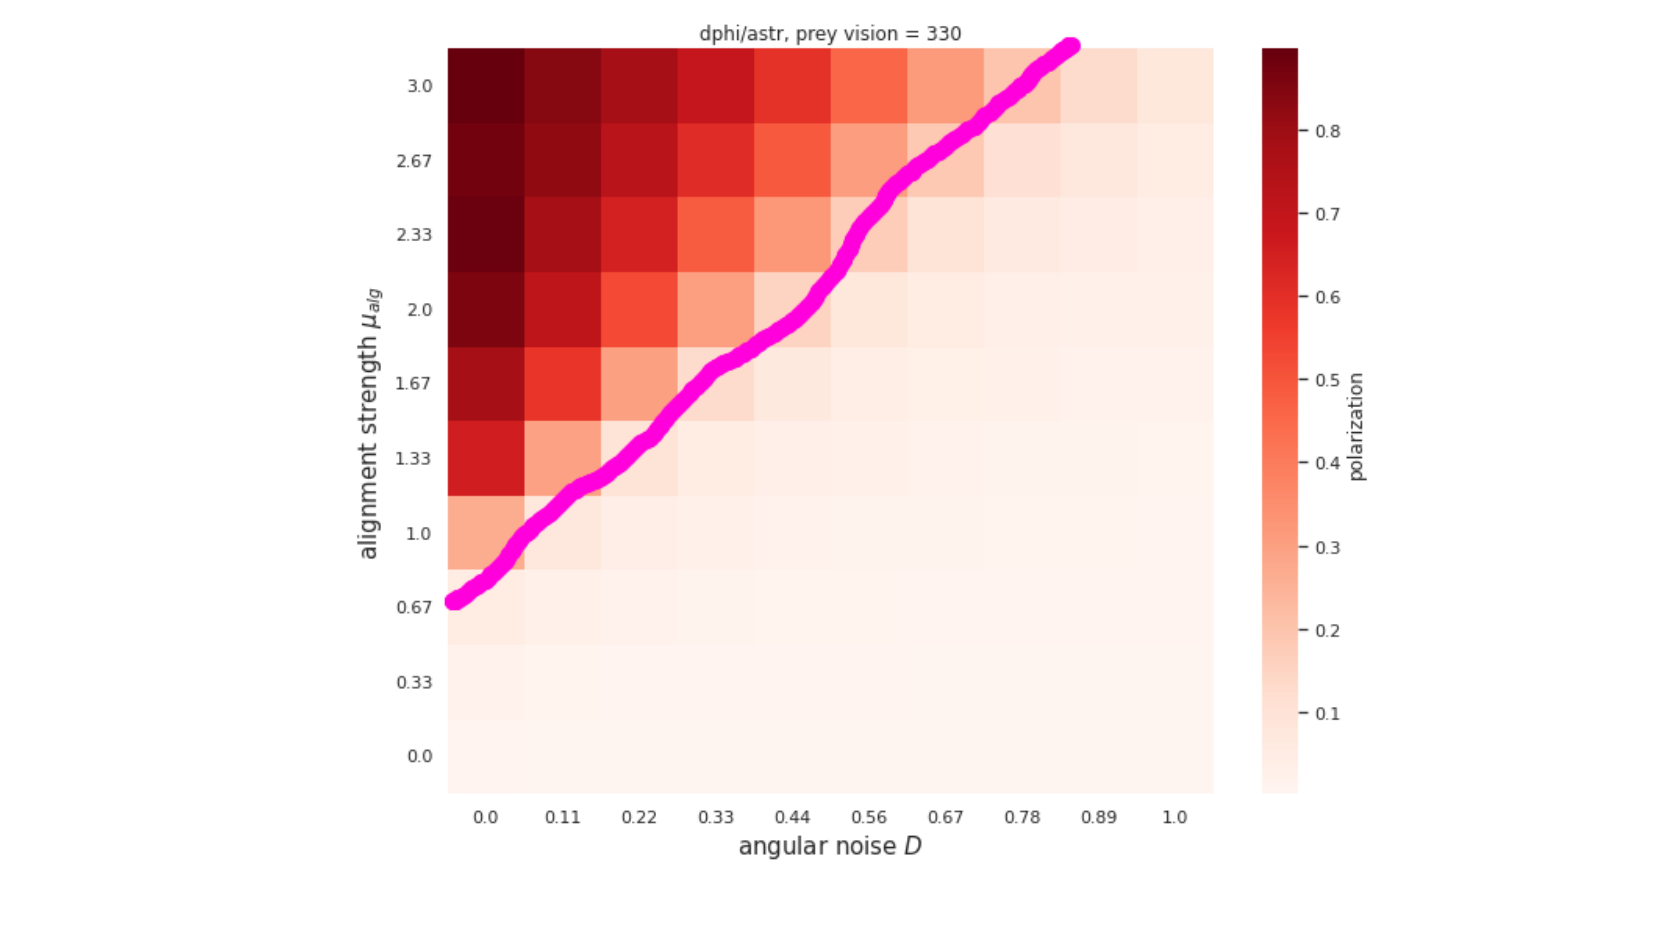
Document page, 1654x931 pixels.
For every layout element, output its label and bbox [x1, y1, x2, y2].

picture [345, 14, 1378, 872]
